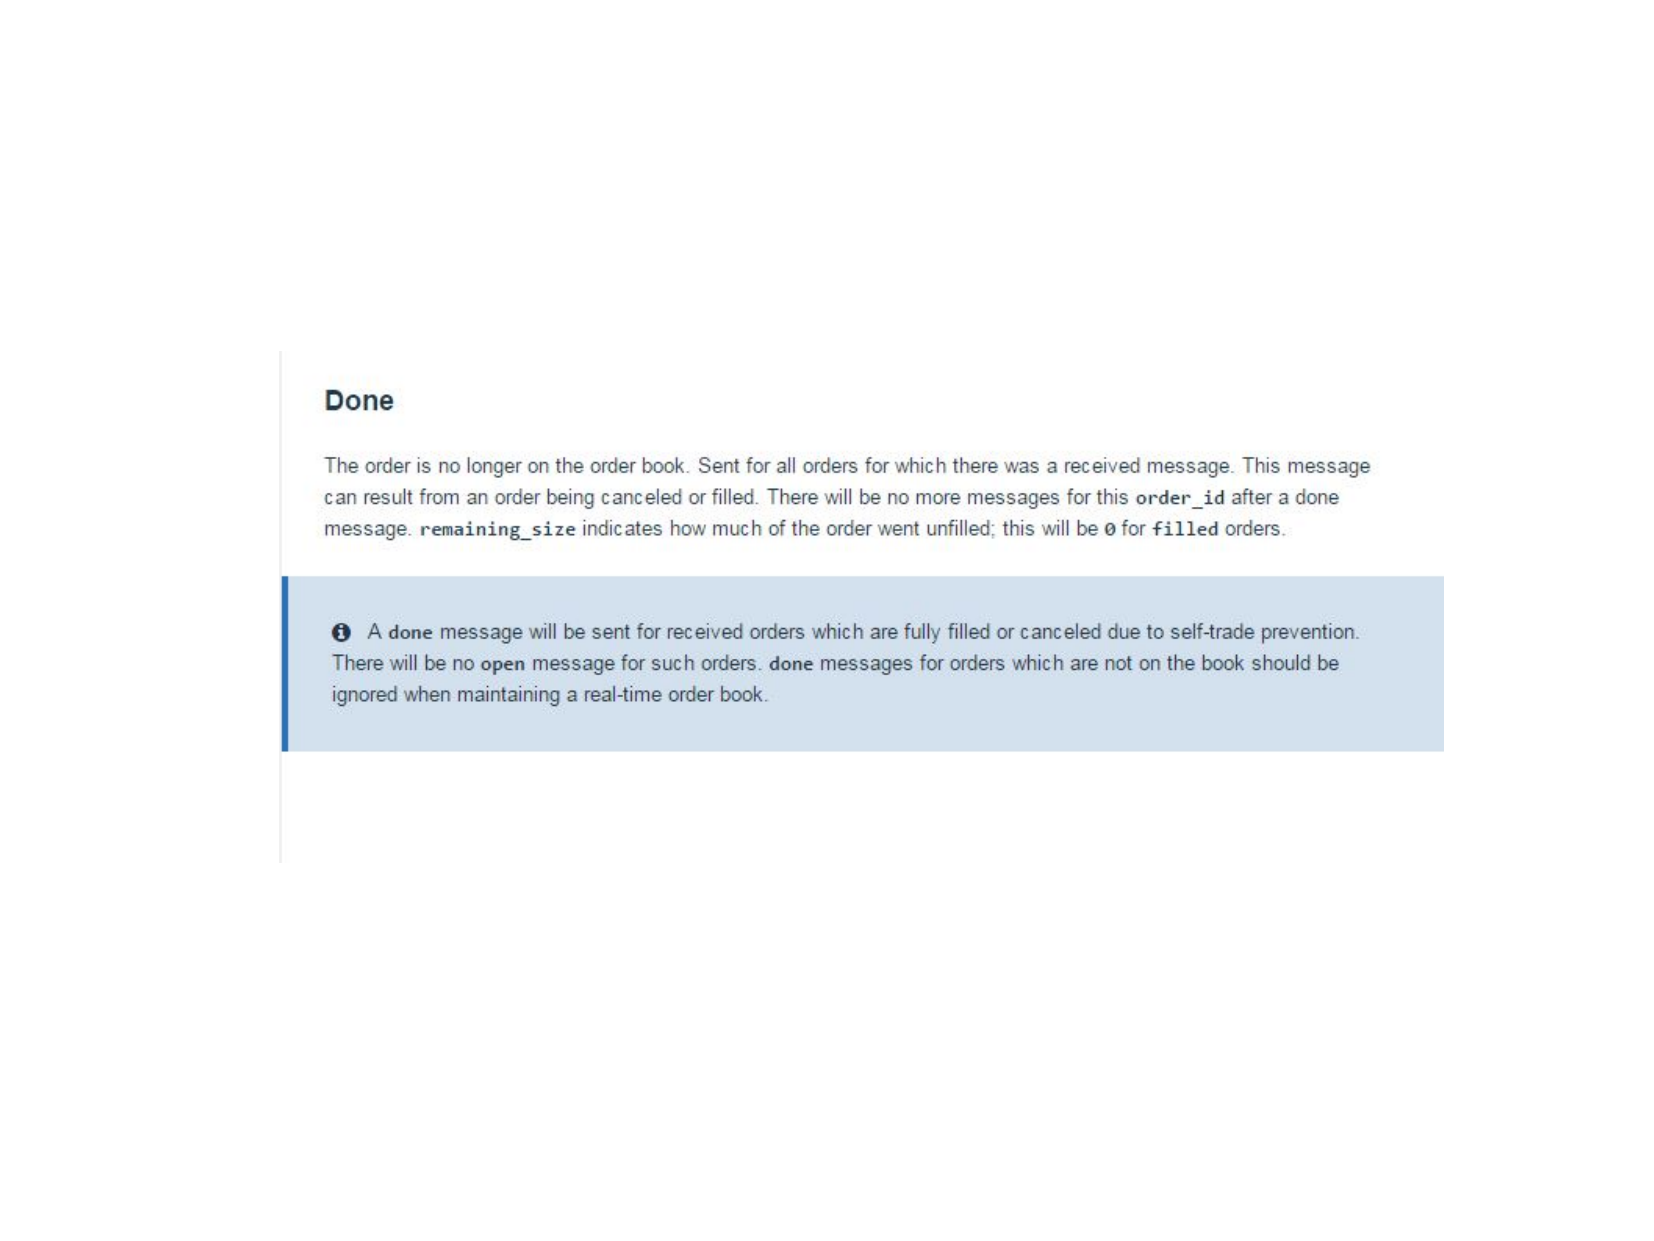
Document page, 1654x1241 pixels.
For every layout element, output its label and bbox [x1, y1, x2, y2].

picture [279, 351, 1444, 863]
